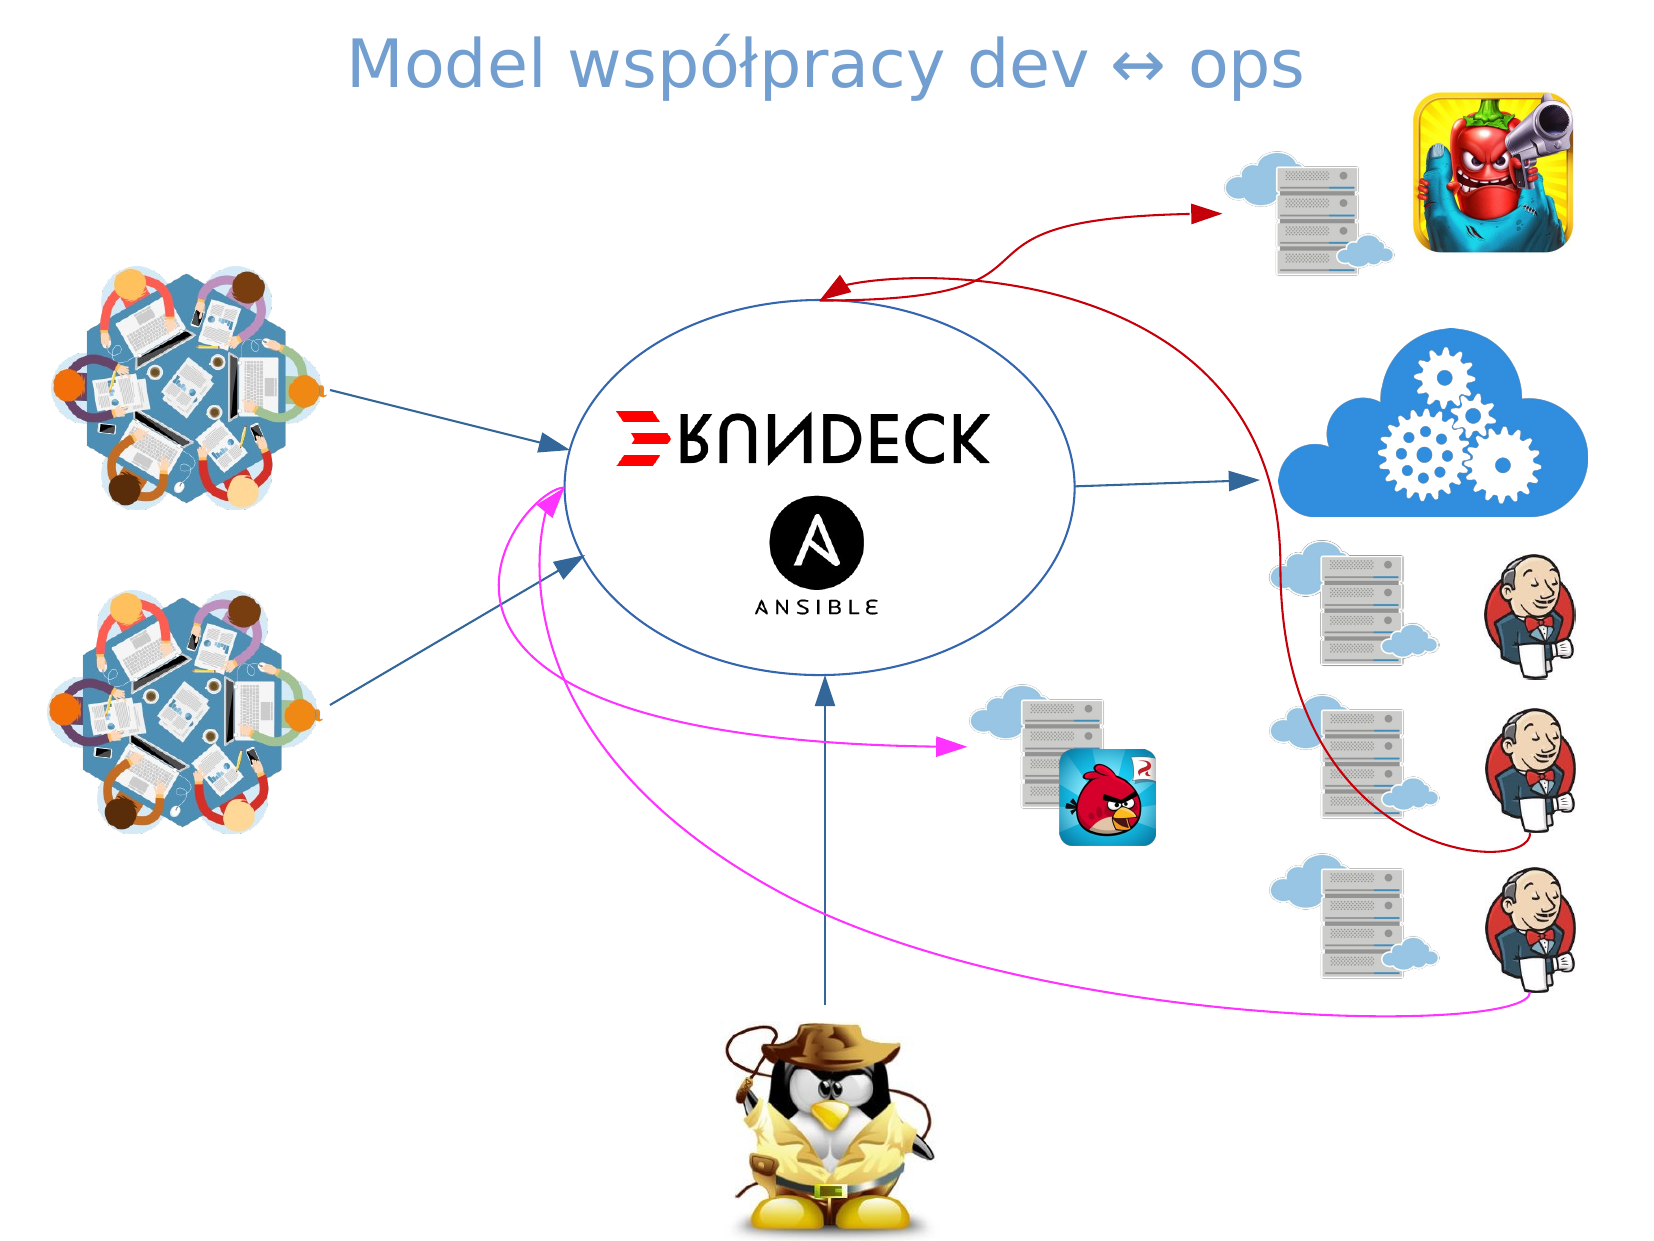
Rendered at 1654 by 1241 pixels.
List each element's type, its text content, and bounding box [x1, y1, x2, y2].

picture [616, 411, 990, 466]
text_box Model współpracy dev ↔ ops [332, 17, 1322, 111]
picture [1410, 89, 1576, 256]
picture [0, 590, 402, 834]
picture [1278, 328, 1588, 517]
picture [1485, 867, 1576, 993]
picture [1059, 836, 1068, 846]
picture [1148, 839, 1156, 846]
picture [720, 1021, 939, 1241]
picture [1301, 693, 1441, 820]
picture [967, 683, 1156, 836]
picture [1267, 693, 1389, 820]
picture [1267, 539, 1290, 667]
picture [1267, 852, 1441, 980]
picture [0, 266, 406, 510]
picture [1222, 150, 1396, 277]
picture [1485, 708, 1576, 833]
picture [1281, 539, 1441, 667]
picture [741, 482, 890, 631]
picture [1484, 554, 1576, 680]
